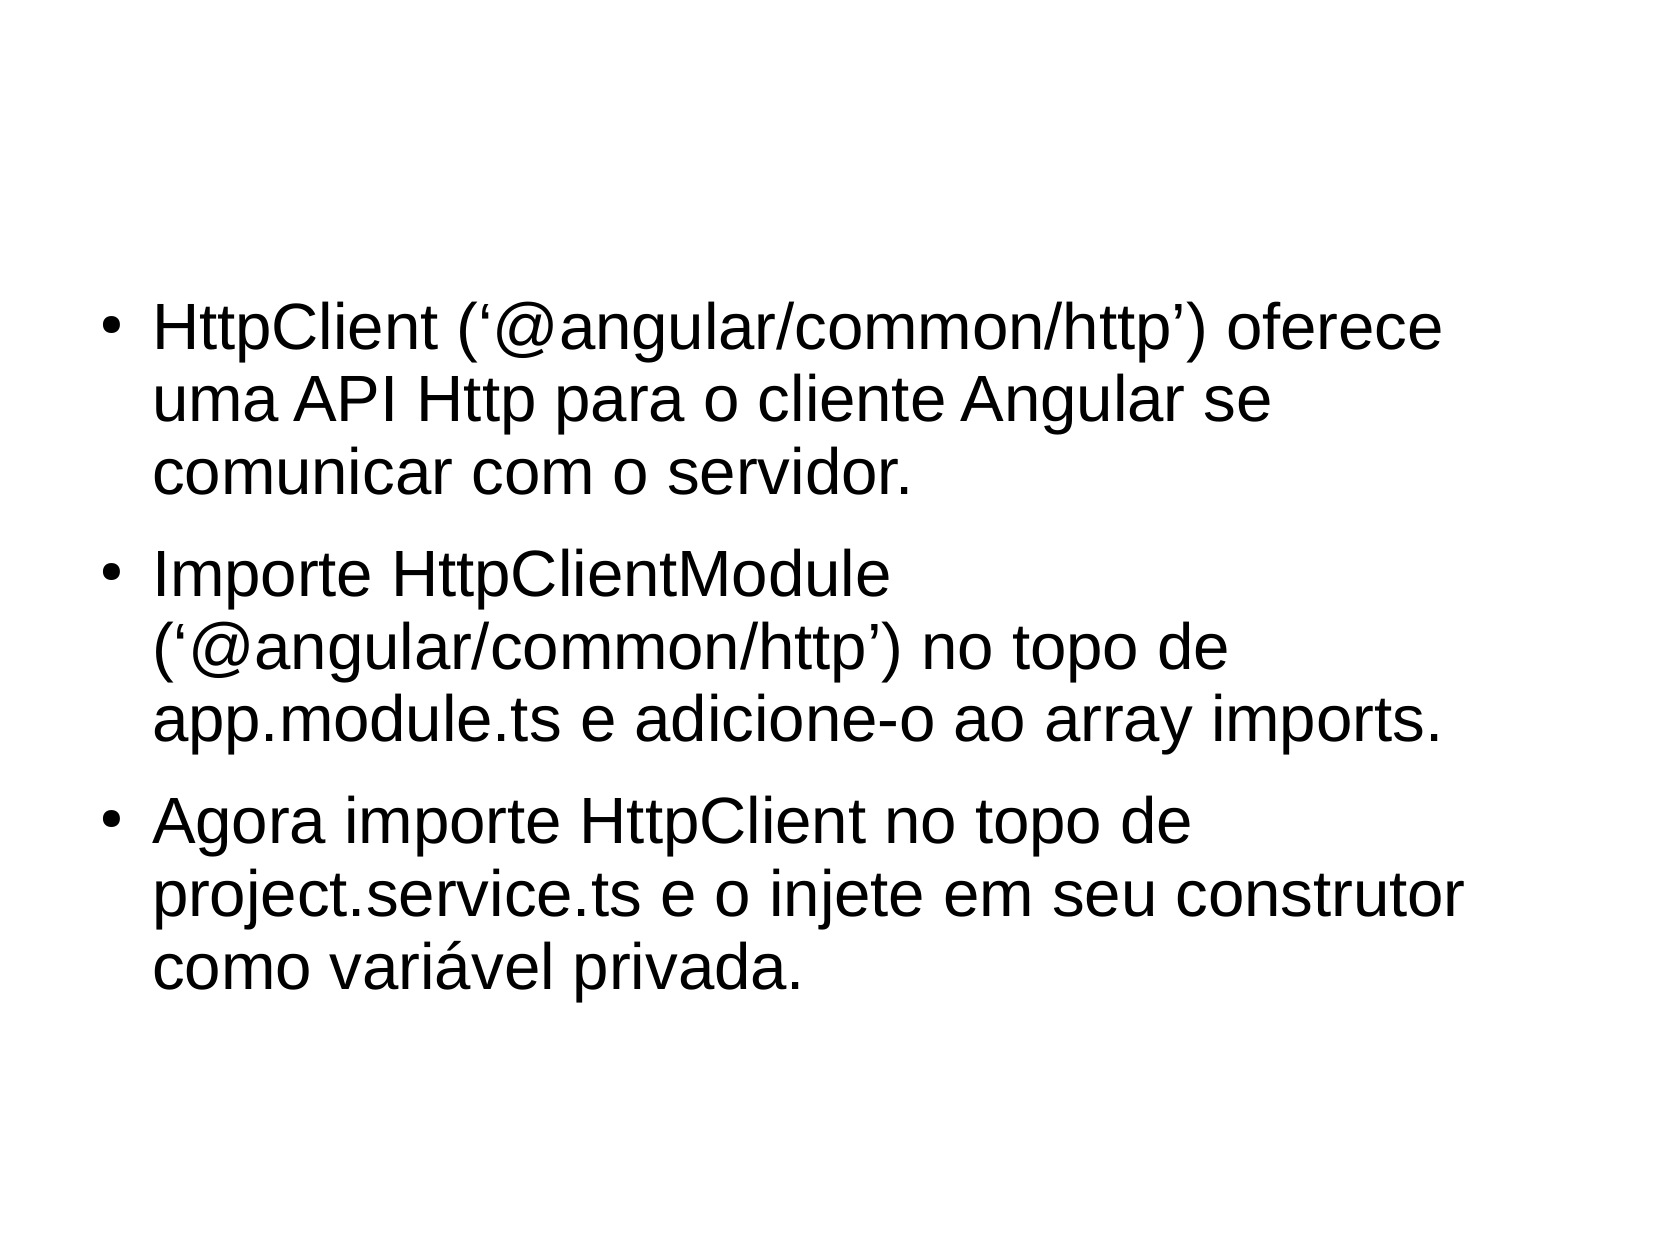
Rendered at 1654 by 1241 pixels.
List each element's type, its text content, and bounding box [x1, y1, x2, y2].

list HttpClient (‘@angular/common/http’) oferece uma API Http para o cliente Angular se comunicar com o servidor. Importe HttpClientModule (‘@angular/common/http’) no topo de app.module.ts e adicione-o ao array imports. Agora importe HttpClient no topo de project.service.ts e o injete em seu construtor como variável privada. [82, 290, 1571, 1010]
